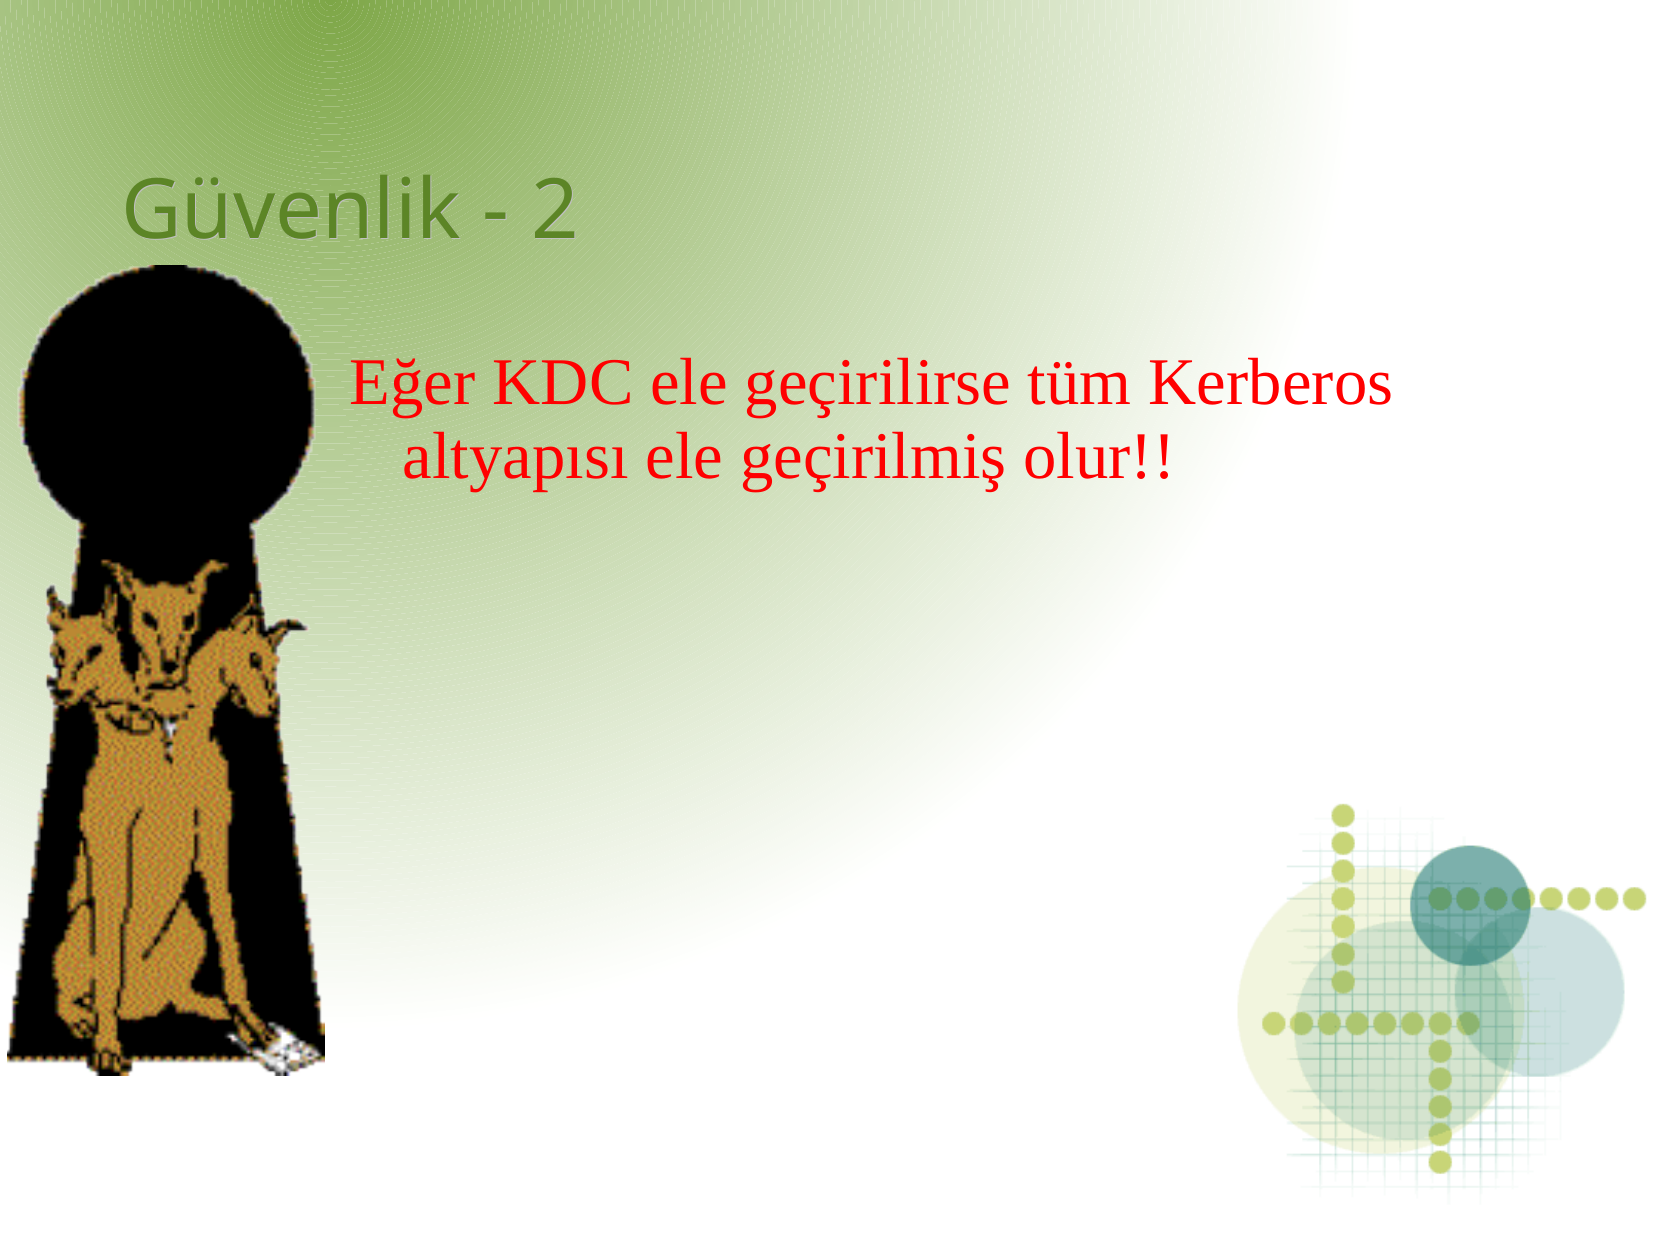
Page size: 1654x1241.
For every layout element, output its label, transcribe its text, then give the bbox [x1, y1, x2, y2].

picture [1224, 792, 1654, 1211]
title Güvenlik - 2 [121, 102, 1534, 311]
list Eğer KDC ele geçirilirse tüm Kerberos altyapısı ele geçirilmiş olur!! [332, 344, 1534, 1127]
picture [7, 265, 325, 1076]
